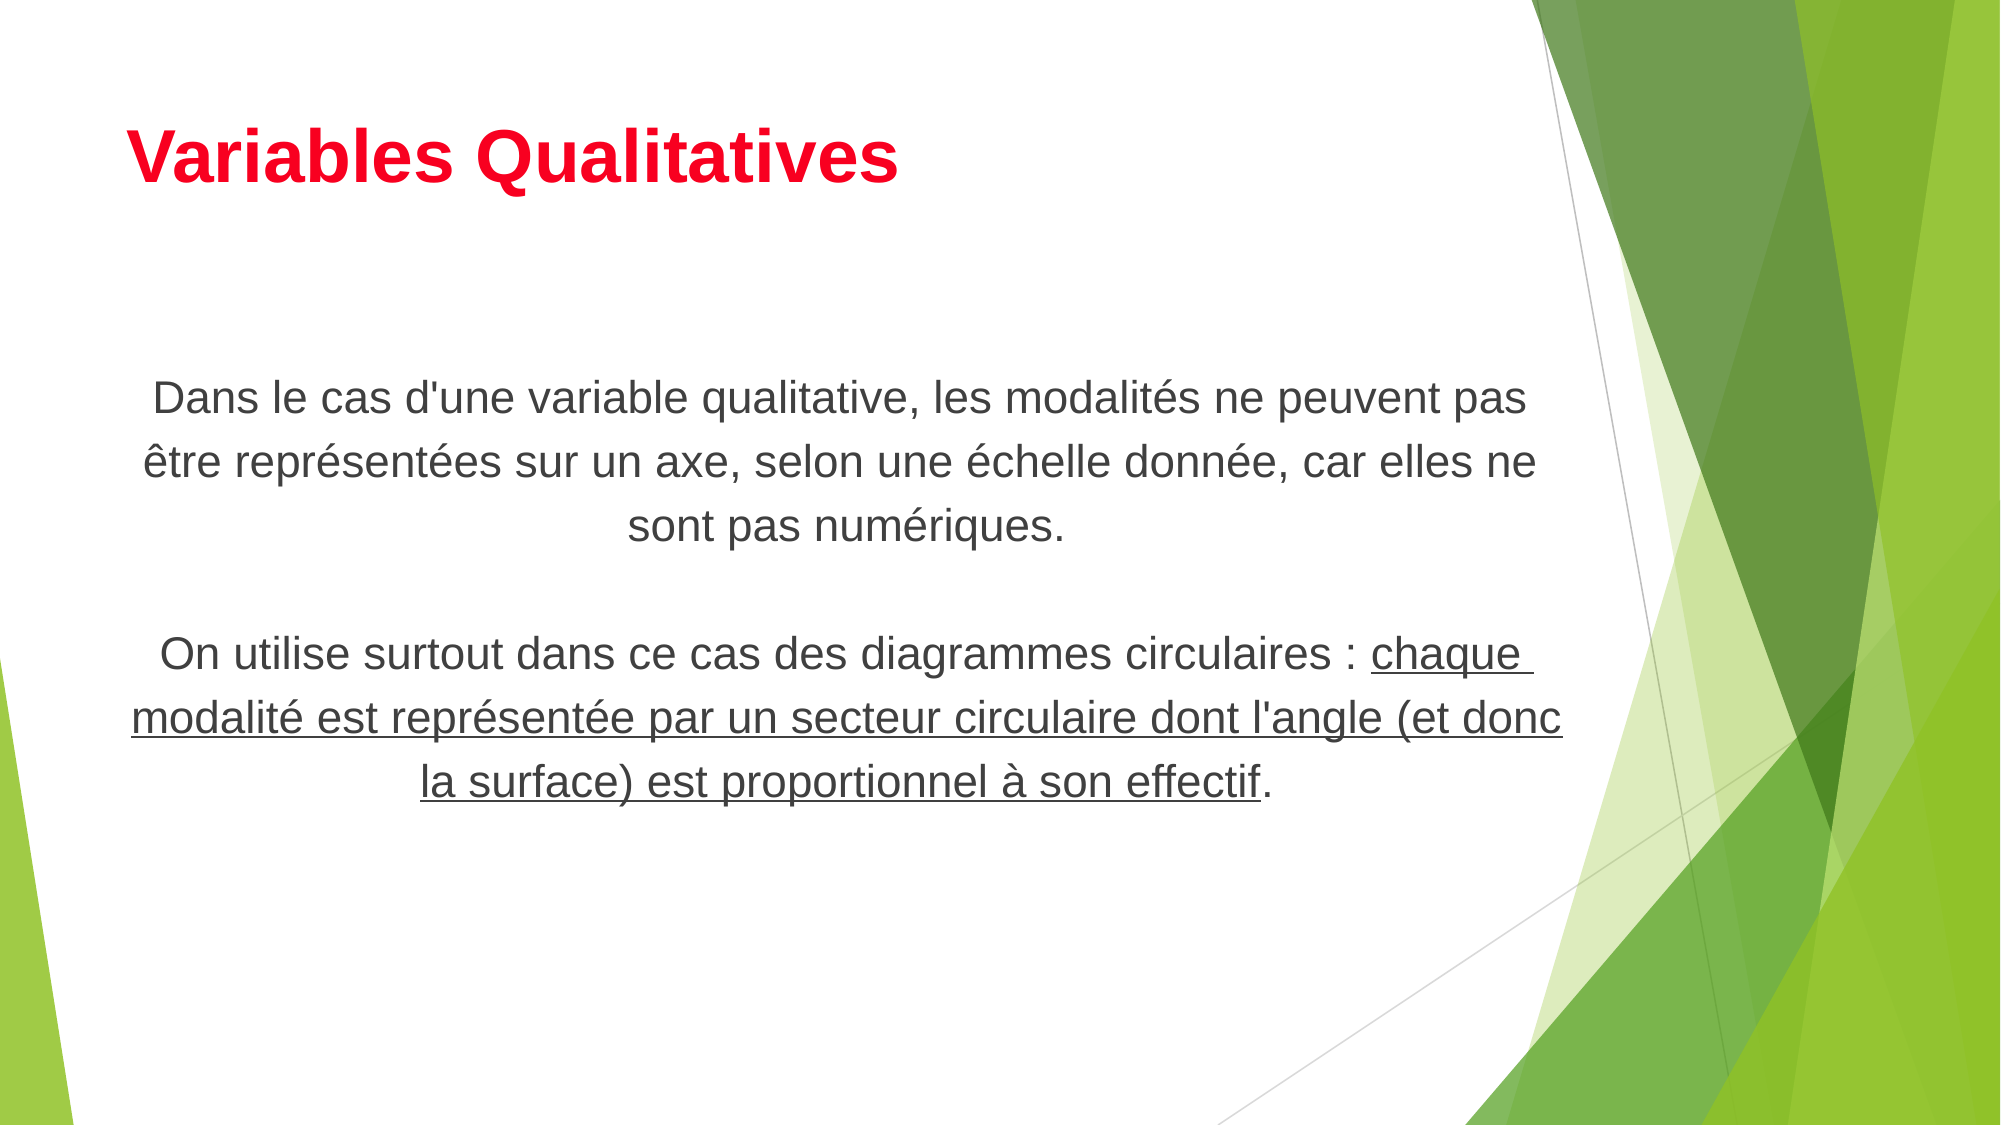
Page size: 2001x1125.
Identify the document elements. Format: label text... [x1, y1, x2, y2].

title Variables Qualitatives [111, 99, 1522, 235]
list Dans le cas d'une variable qualitative, les modalités ne peuvent pas être représentées sur un axe, selon une échelle donnée, car elles ne sont pas numériques. On utilise surtout dans ce cas des diagrammes circulaires : chaque modalité est représentée par un secteur circulaire dont l'angle (et donc la surface) est proportionnel à son effectif. [111, 307, 1583, 898]
